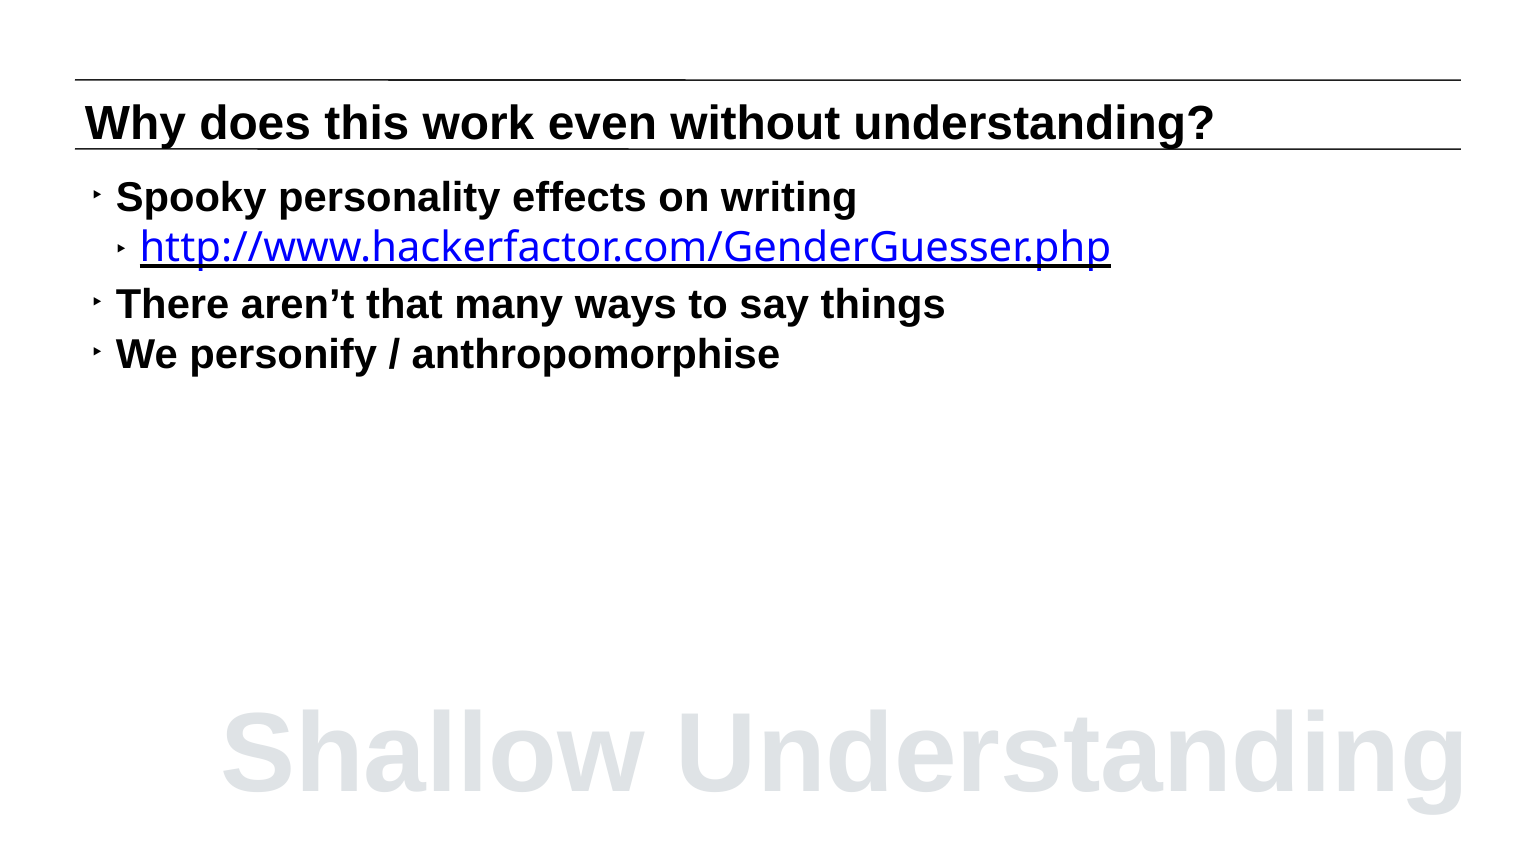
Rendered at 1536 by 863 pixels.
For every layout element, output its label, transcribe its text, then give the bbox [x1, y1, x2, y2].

title Why does this work even without understanding? [76, 82, 1369, 161]
list Spooky personality effects on writing http://www.hackerfactor.com/GenderGuesser.php There aren’t that many ways to say things We personify / anthropomorphise [76, 161, 1492, 823]
text_box Shallow Understanding [205, 671, 1486, 822]
